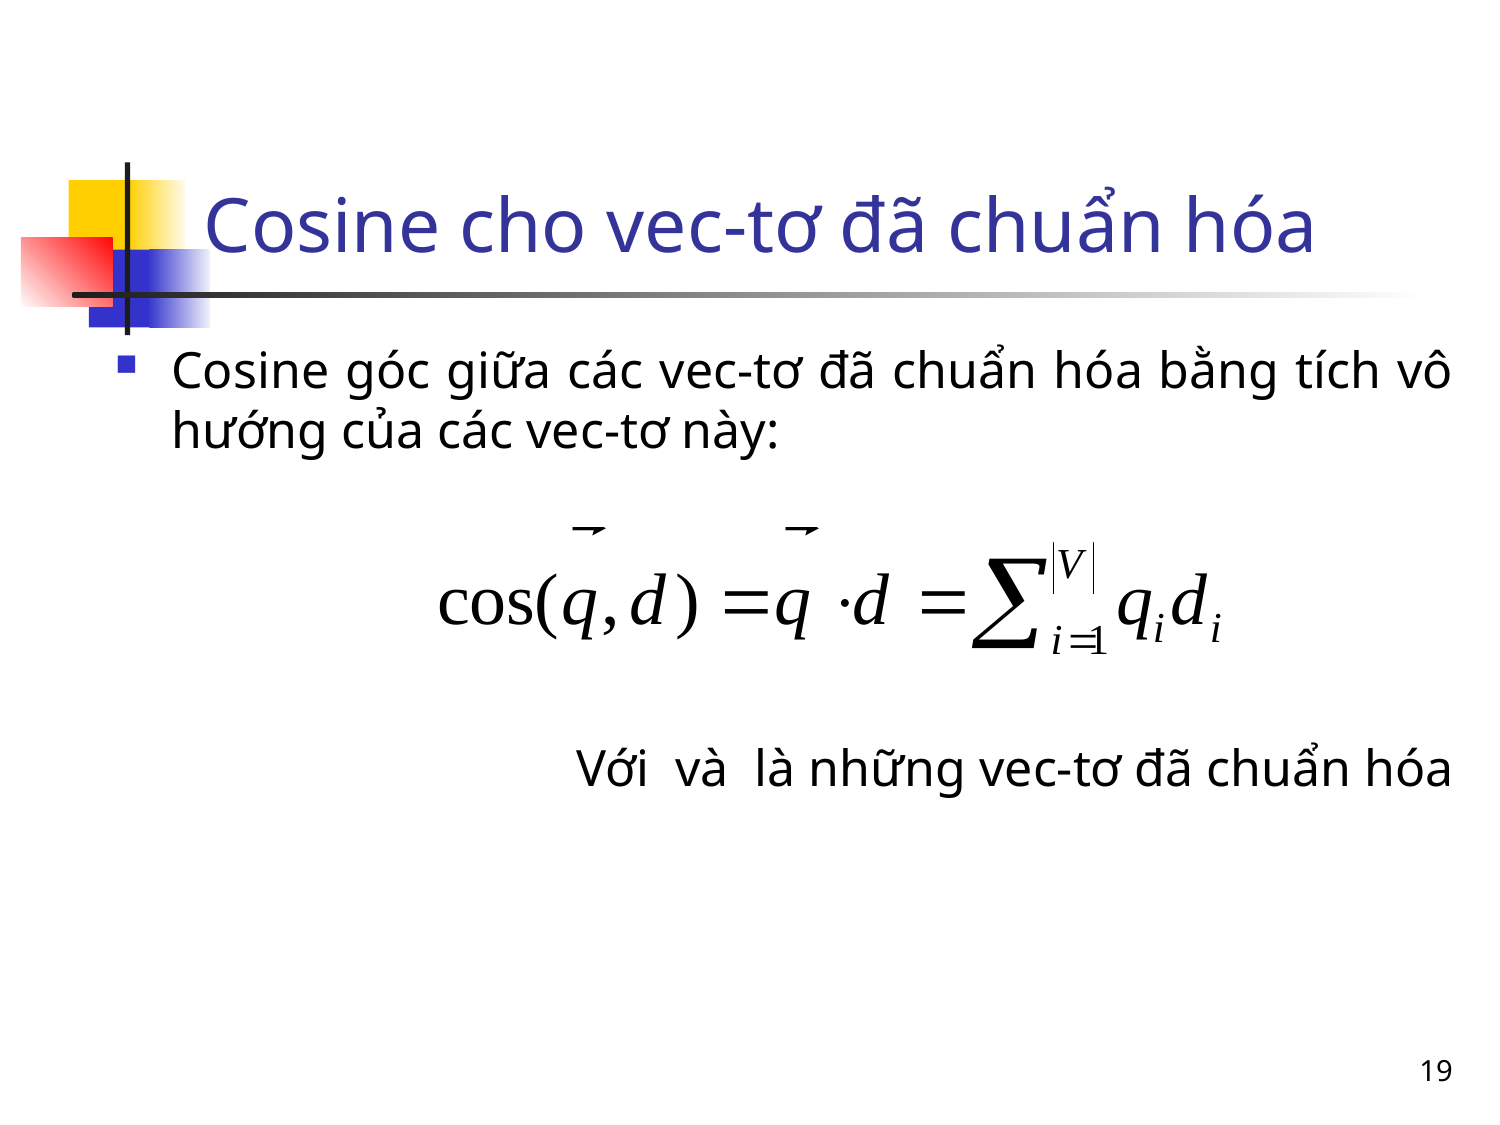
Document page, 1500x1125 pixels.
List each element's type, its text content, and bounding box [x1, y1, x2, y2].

title Cosine cho vec-tơ đã chuẩn hóa [188, 35, 1468, 275]
slide_number <number> [1155, 1024, 1468, 1100]
list Cosine góc giữa các vec-tơ đã chuẩn hóa bằng tích vô hướng của các vec-tơ này: Với và là những vec-tơ đã chuẩn hóa [100, 331, 1469, 1006]
picture [427, 527, 1246, 673]
chart [427, 527, 1247, 675]
